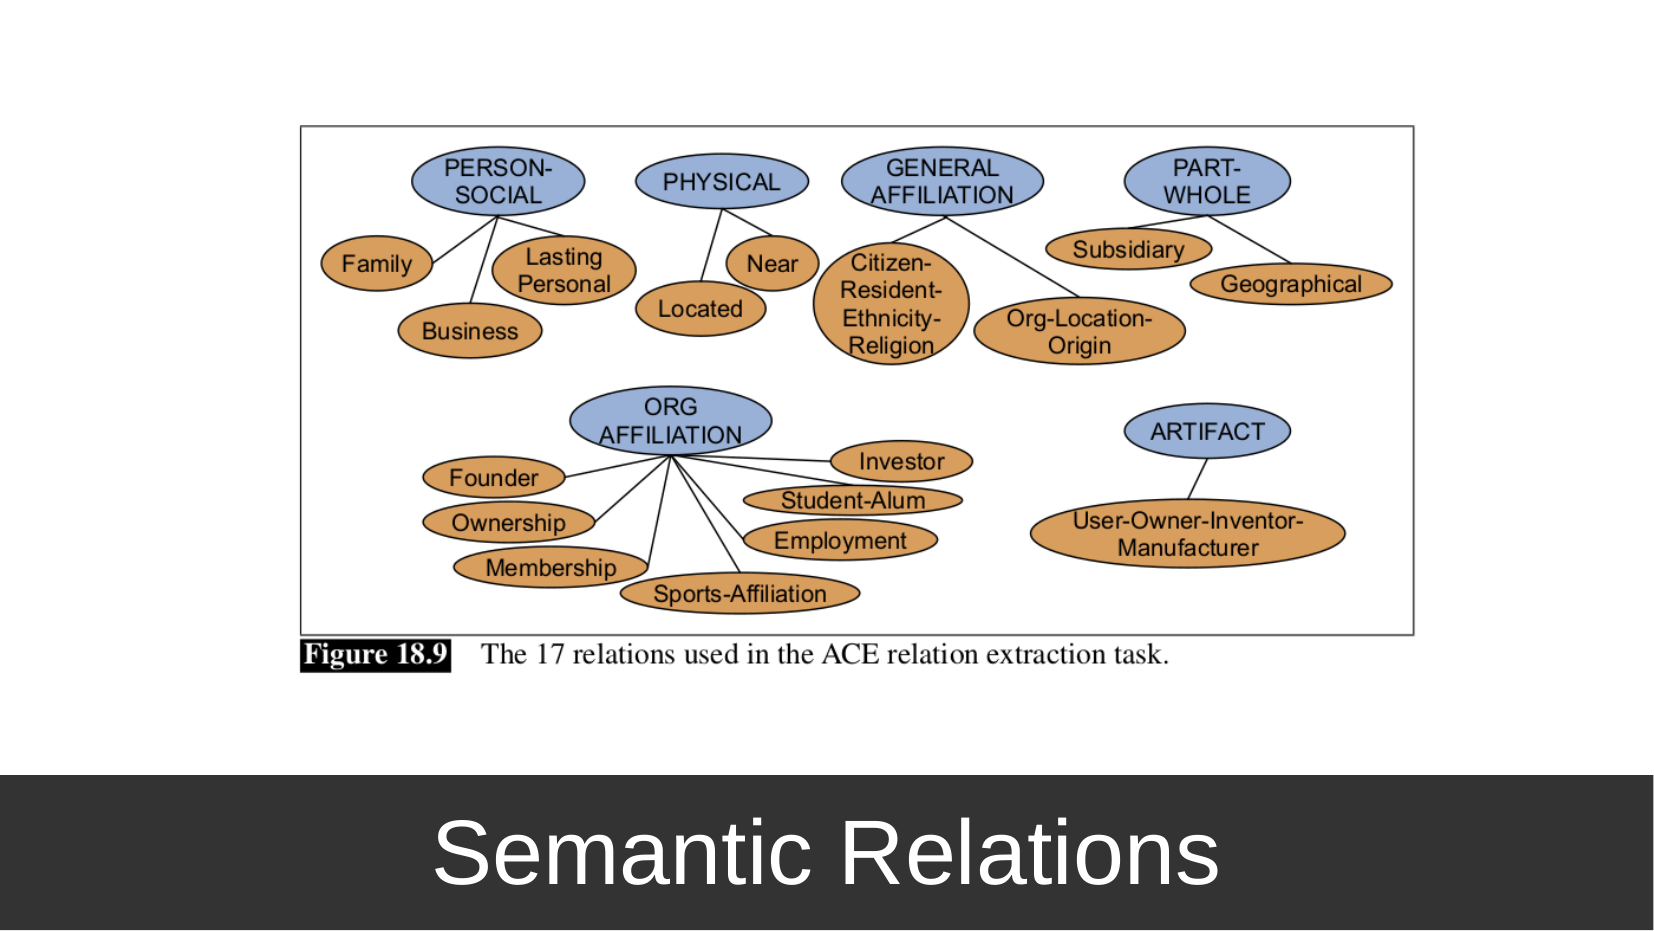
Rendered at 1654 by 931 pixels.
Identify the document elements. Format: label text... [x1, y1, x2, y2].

title Semantic Relations [0, 775, 1654, 931]
picture [240, 104, 1486, 705]
